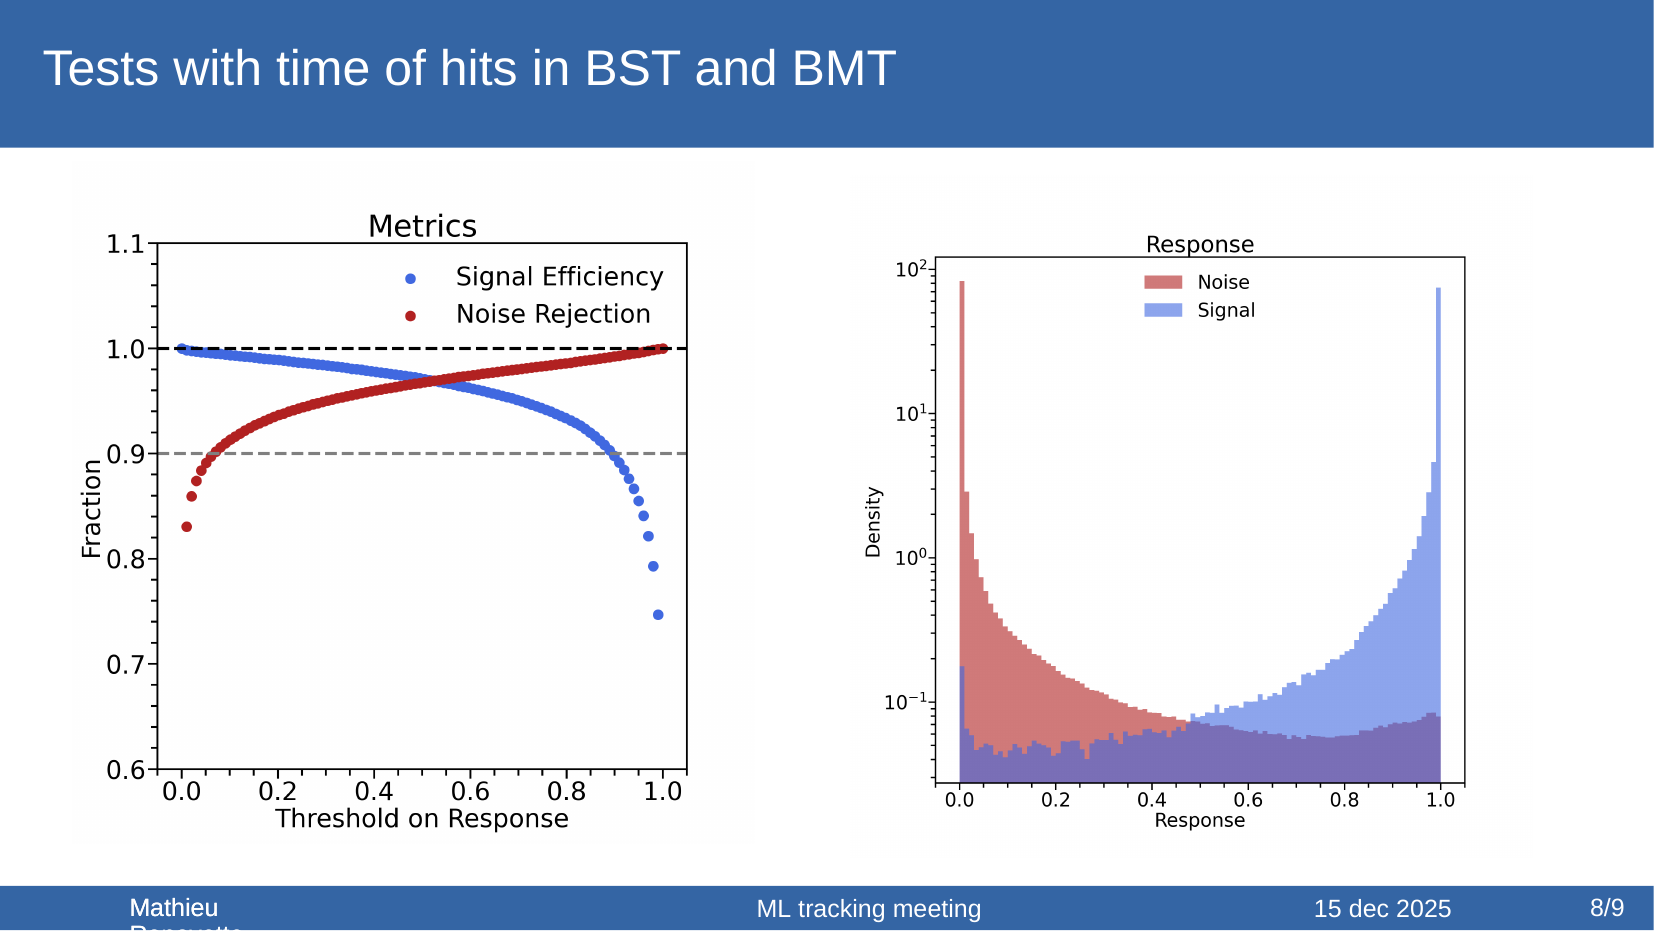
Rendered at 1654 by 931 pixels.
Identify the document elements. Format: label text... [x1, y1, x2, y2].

text_box 15 dec 2025 [1299, 887, 1536, 931]
text_box 8/9 [1575, 885, 1654, 930]
text_box [226, 885, 1654, 931]
picture [850, 175, 1533, 858]
text_box ML tracking meeting [734, 887, 1010, 931]
picture [72, 161, 755, 844]
text_box [0, 885, 131, 931]
text_box Mathieu Ronayette [114, 885, 355, 929]
text_box Tests with time of hits in BST and BMT [27, 32, 1192, 106]
text_box [0, 0, 1654, 148]
